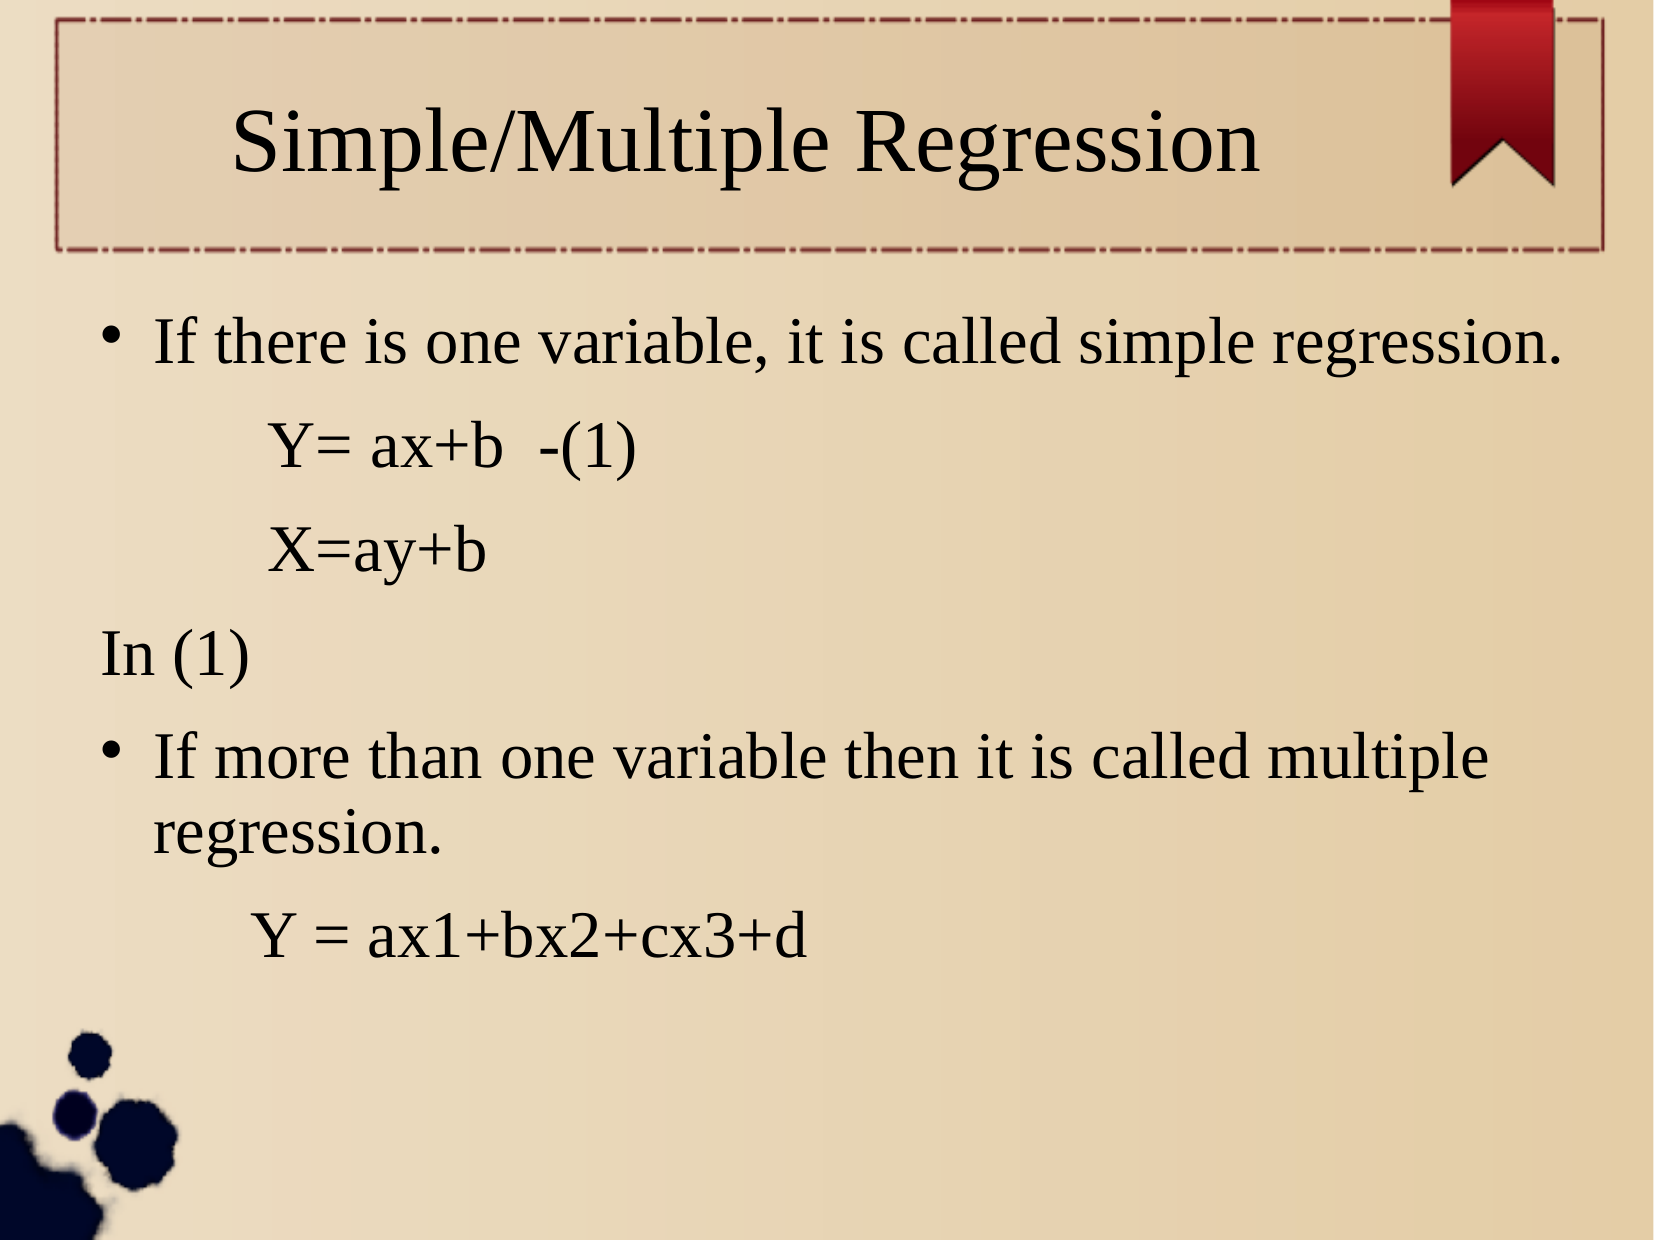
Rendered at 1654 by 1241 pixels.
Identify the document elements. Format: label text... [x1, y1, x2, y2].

picture [0, 0, 1654, 1240]
title Simple/Multiple Regression [82, 47, 1412, 229]
list If there is one variable, it is called simple regression. Y= ax+b -(1) X=ay+b In (1) If more than one variable then it is called multiple regression. Y = ax1+bx2+cx3+d [82, 299, 1571, 1019]
